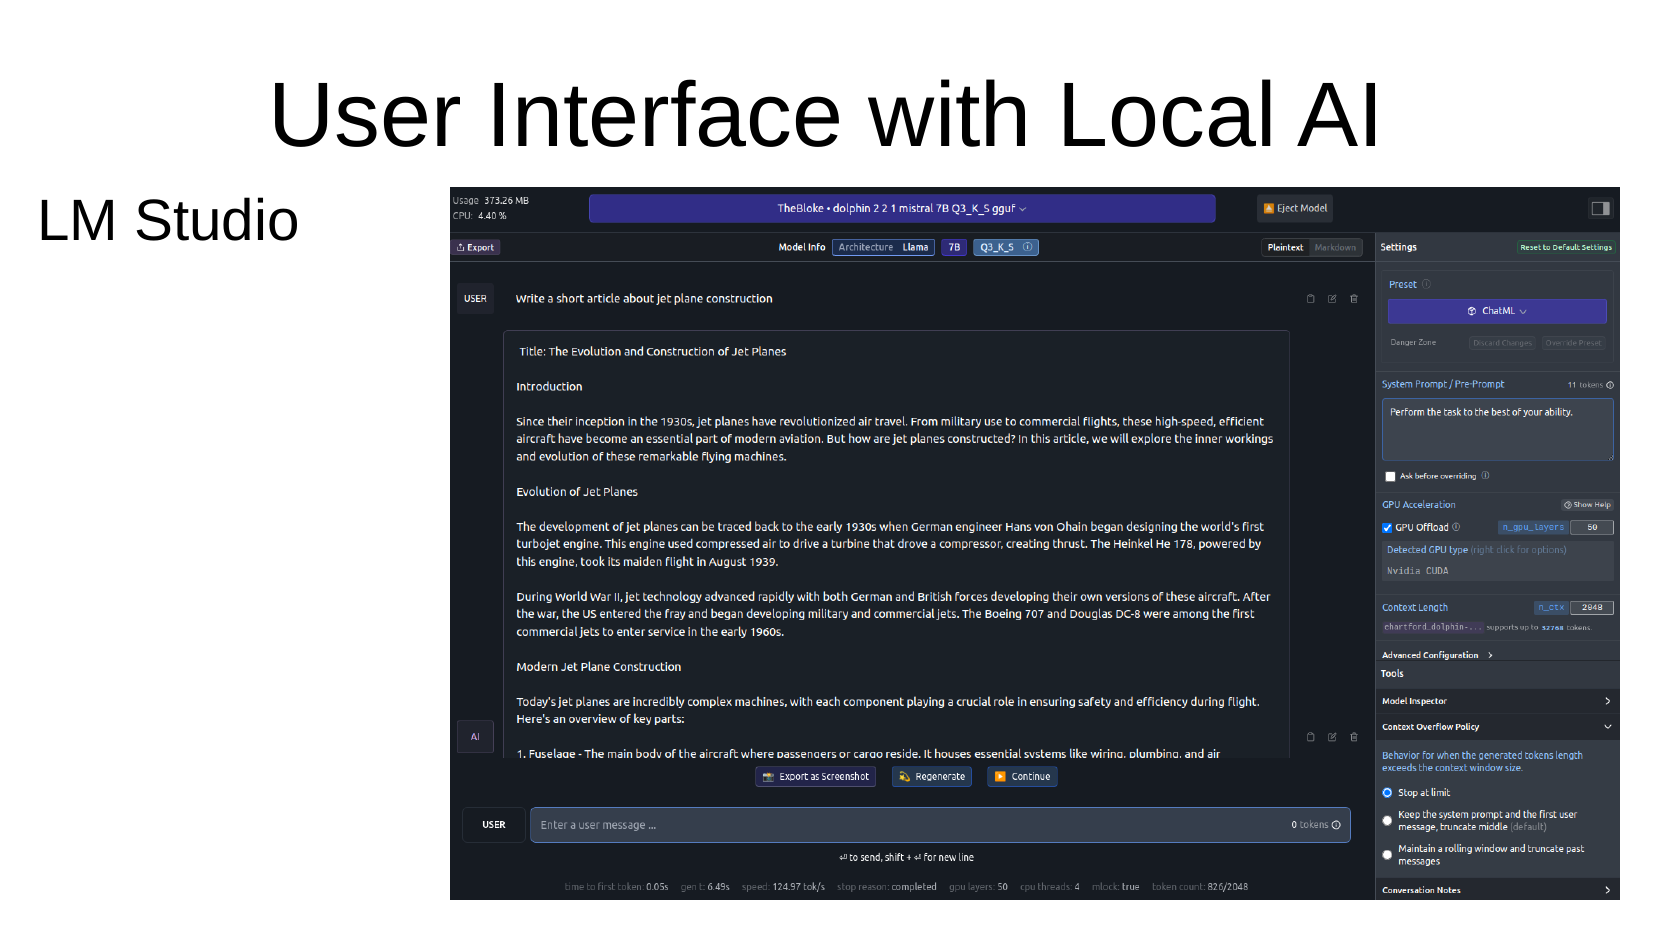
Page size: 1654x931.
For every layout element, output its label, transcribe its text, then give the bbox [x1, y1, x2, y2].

list LM Studio [37, 187, 338, 345]
picture [450, 187, 1620, 901]
title User Interface with Local AI [82, 37, 1571, 193]
